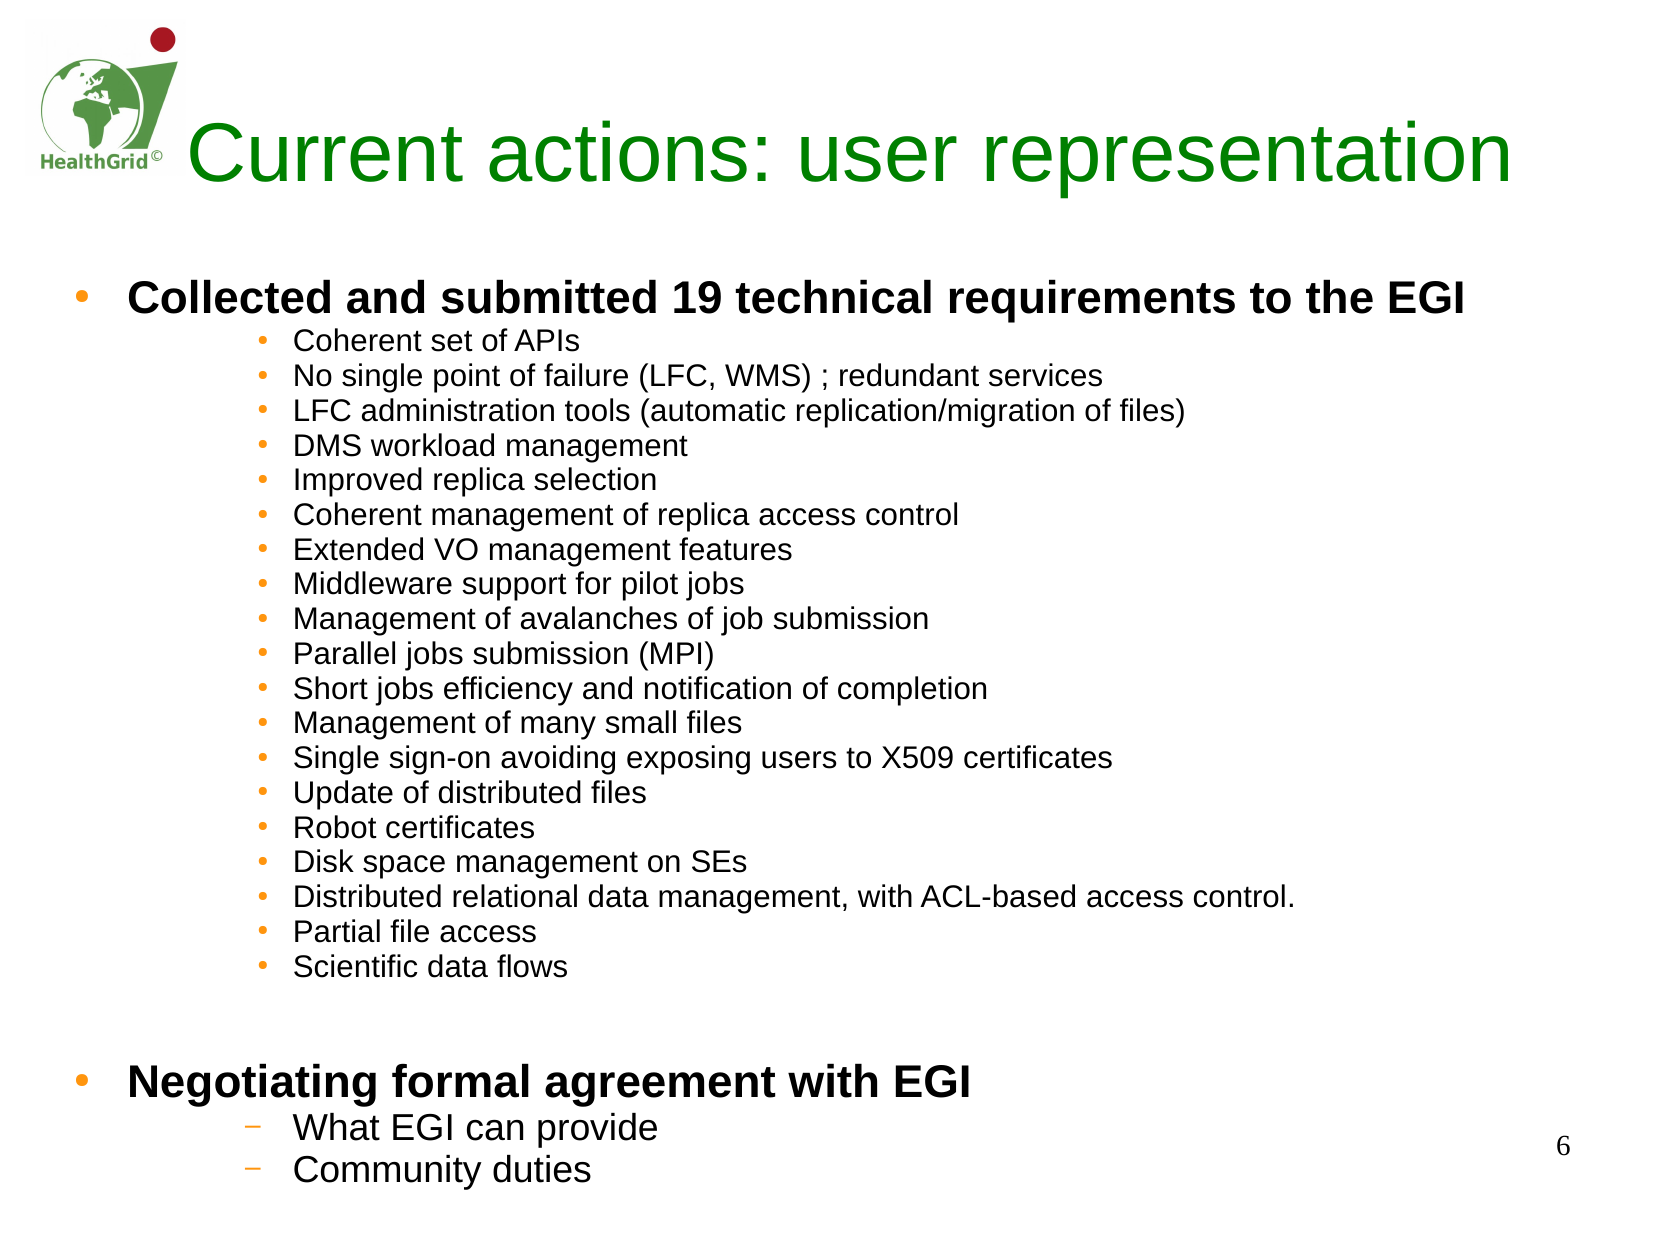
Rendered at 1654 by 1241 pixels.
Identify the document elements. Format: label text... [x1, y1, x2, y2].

list Collected and submitted 19 technical requirements to the EGI Coherent set of APIs No single point of failure (LFC, WMS) ; redundant services LFC administration tools (automatic replication/migration of files) DMS workload management Improved replica selection Coherent management of replica access control Extended VO management features Middleware support for pilot jobs Management of avalanches of job submission Parallel jobs submission (MPI) Short jobs efficiency and notification of completion Management of many small files Single sign-on avoiding exposing users to X509 certificates Update of distributed files Robot certificates Disk space management on SEs Distributed relational data management, with ACL-based access control. Partial file access Scientific data flows Negotiating formal agreement with EGI What EGI can provide Community duties [56, 272, 1583, 1191]
title Current actions: user representation [106, 56, 1595, 250]
picture [25, 19, 186, 176]
